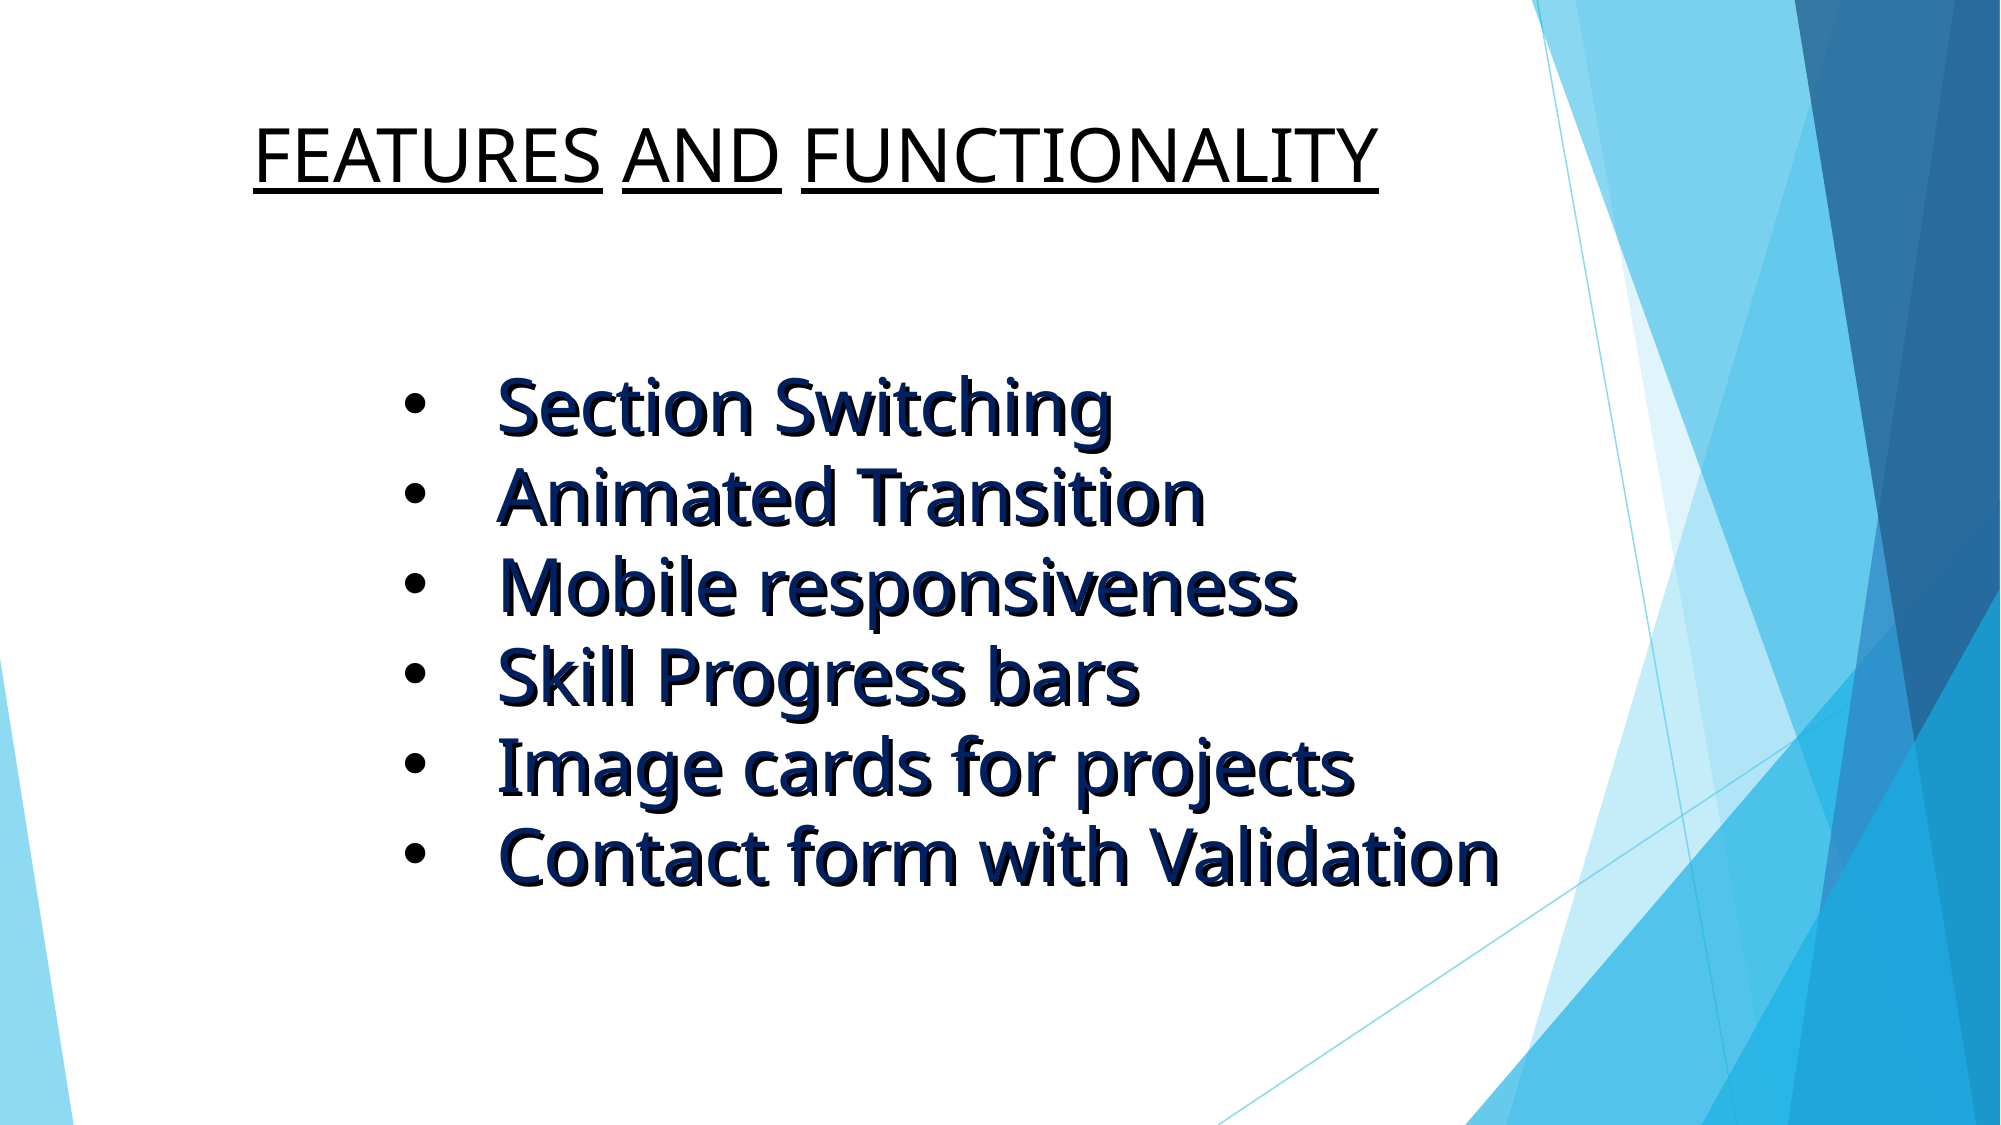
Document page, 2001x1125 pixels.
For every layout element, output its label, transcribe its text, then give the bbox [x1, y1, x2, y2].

text_box Section Switching Animated Transition Mobile responsiveness Skill Progress bars Image cards for projects Contact form with Validation [388, 350, 1629, 905]
title FEATURES AND FUNCTIONALITY [111, 99, 1522, 317]
